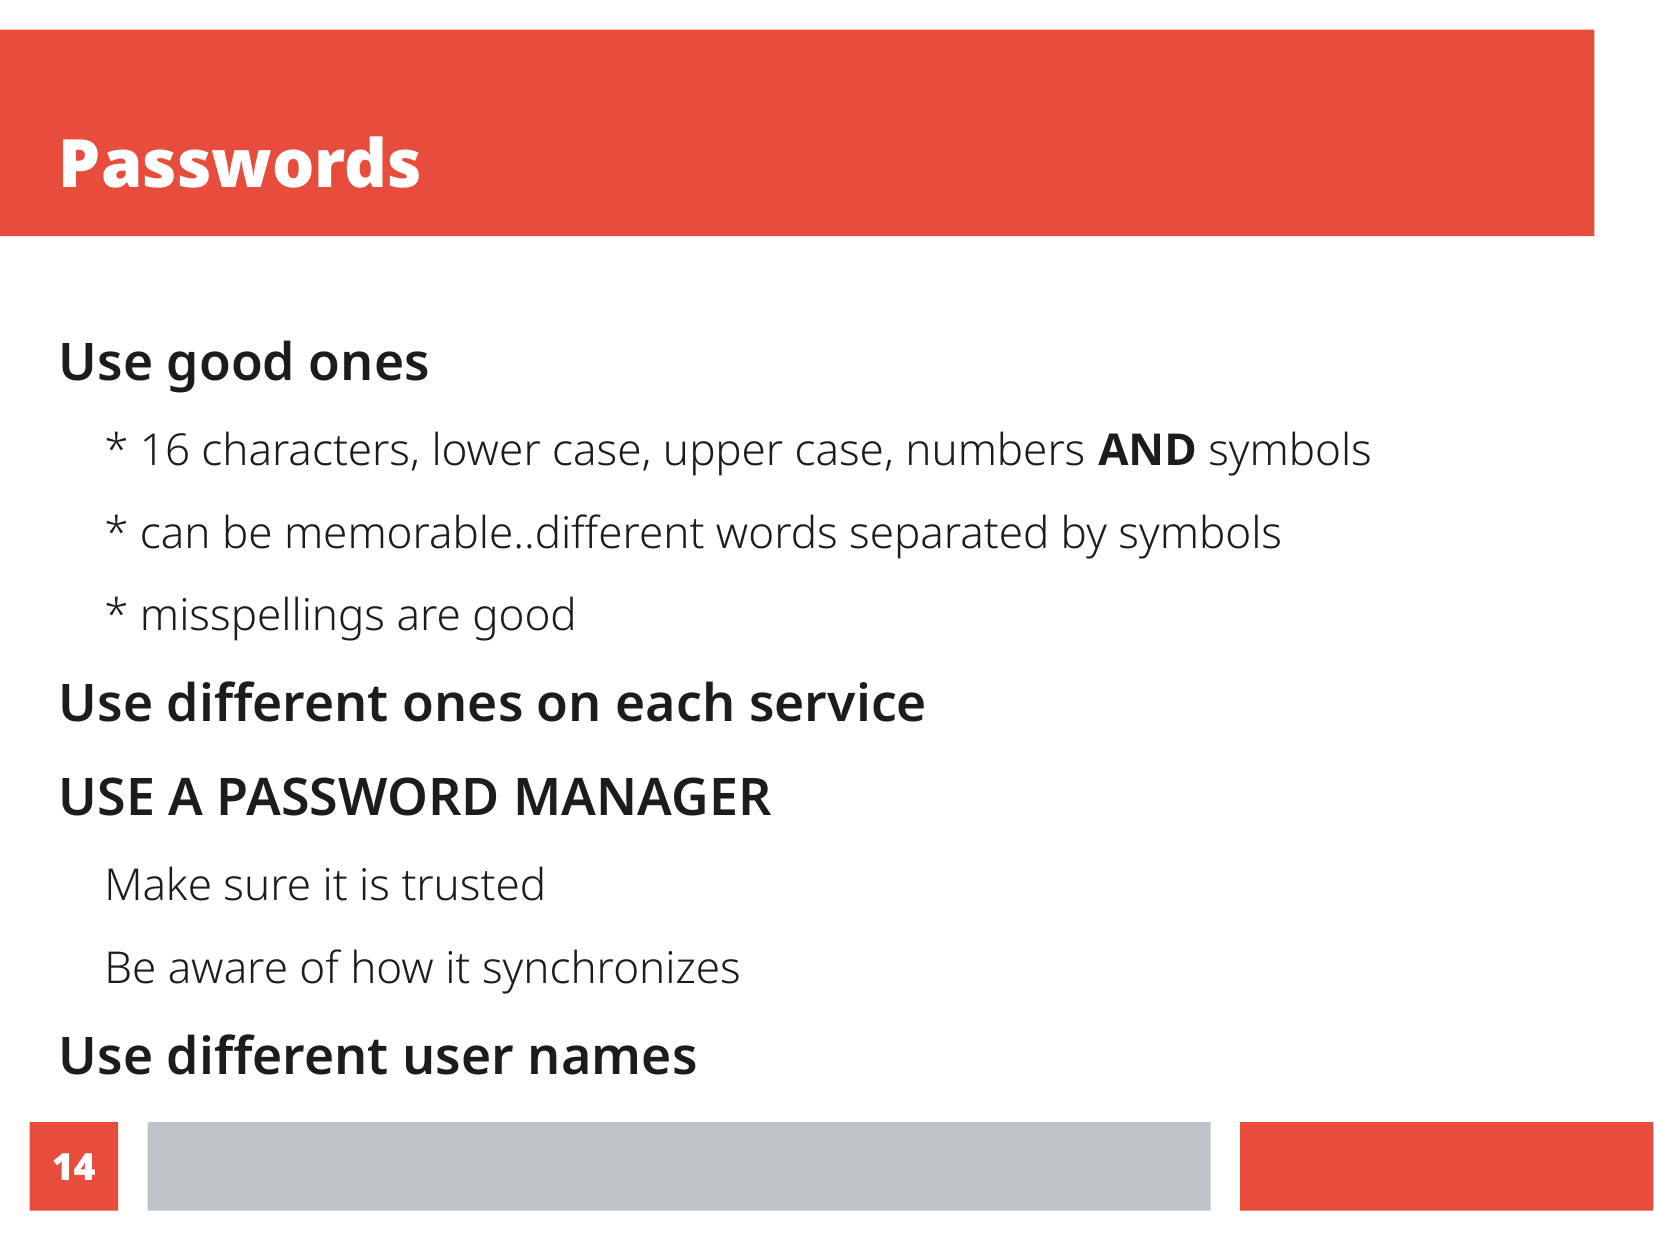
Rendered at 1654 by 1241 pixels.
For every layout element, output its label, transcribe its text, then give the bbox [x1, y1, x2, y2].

list Use good ones * 16 characters, lower case, upper case, numbers AND symbols * can be memorable..different words separated by symbols * misspellings are good Use different ones on each service USE A PASSWORD MANAGER Make sure it is trusted Be aware of how it synchronizes Use different user names [59, 324, 1565, 1093]
title Passwords [59, 59, 1595, 207]
